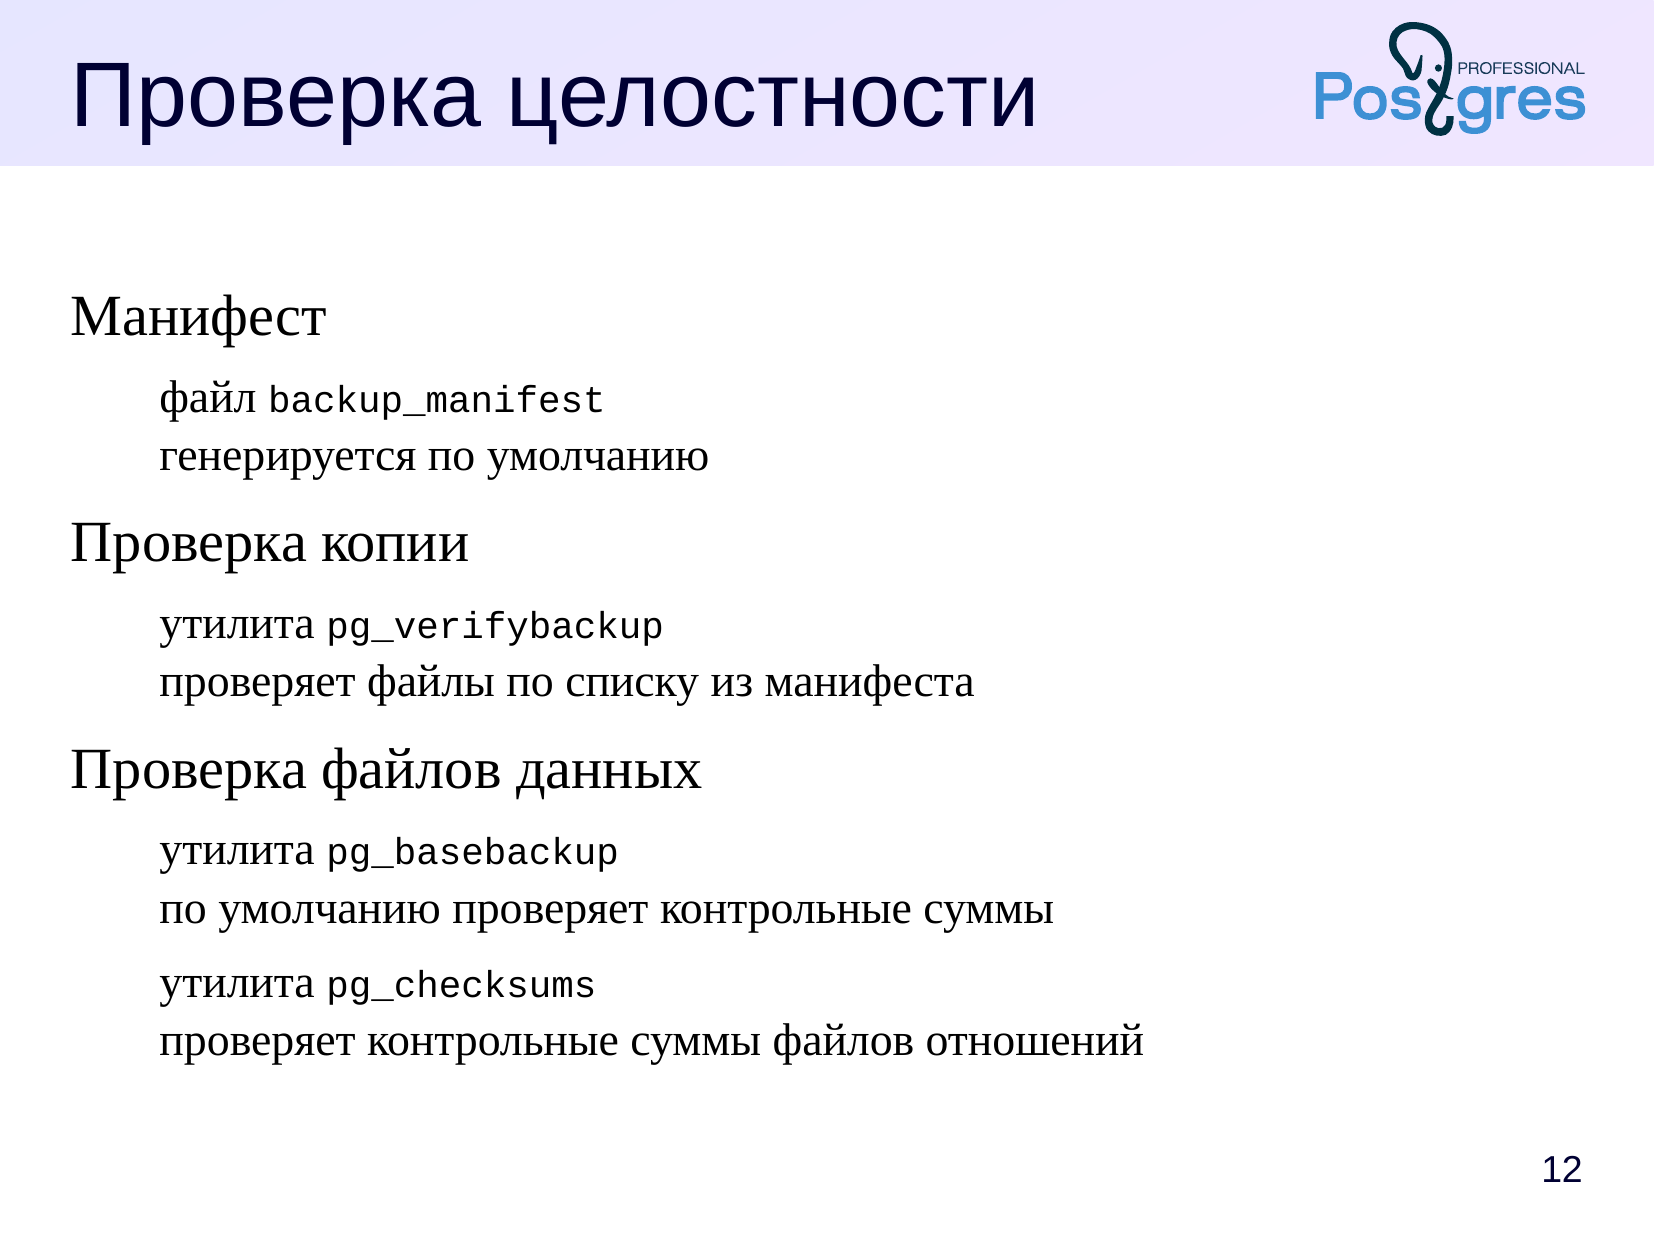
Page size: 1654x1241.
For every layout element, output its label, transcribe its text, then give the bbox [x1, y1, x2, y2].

title Проверка целостности [70, 43, 1241, 147]
list Манифест файл backup_manifest генерируется по умолчанию Проверка копии утилита pg_verifybackup проверяет файлы по списку из манифеста Проверка файлов данных утилита pg_basebackup по умолчанию проверяет контрольные суммы утилита pg_checksums проверяет контрольные суммы файлов отношений [70, 283, 1583, 1134]
